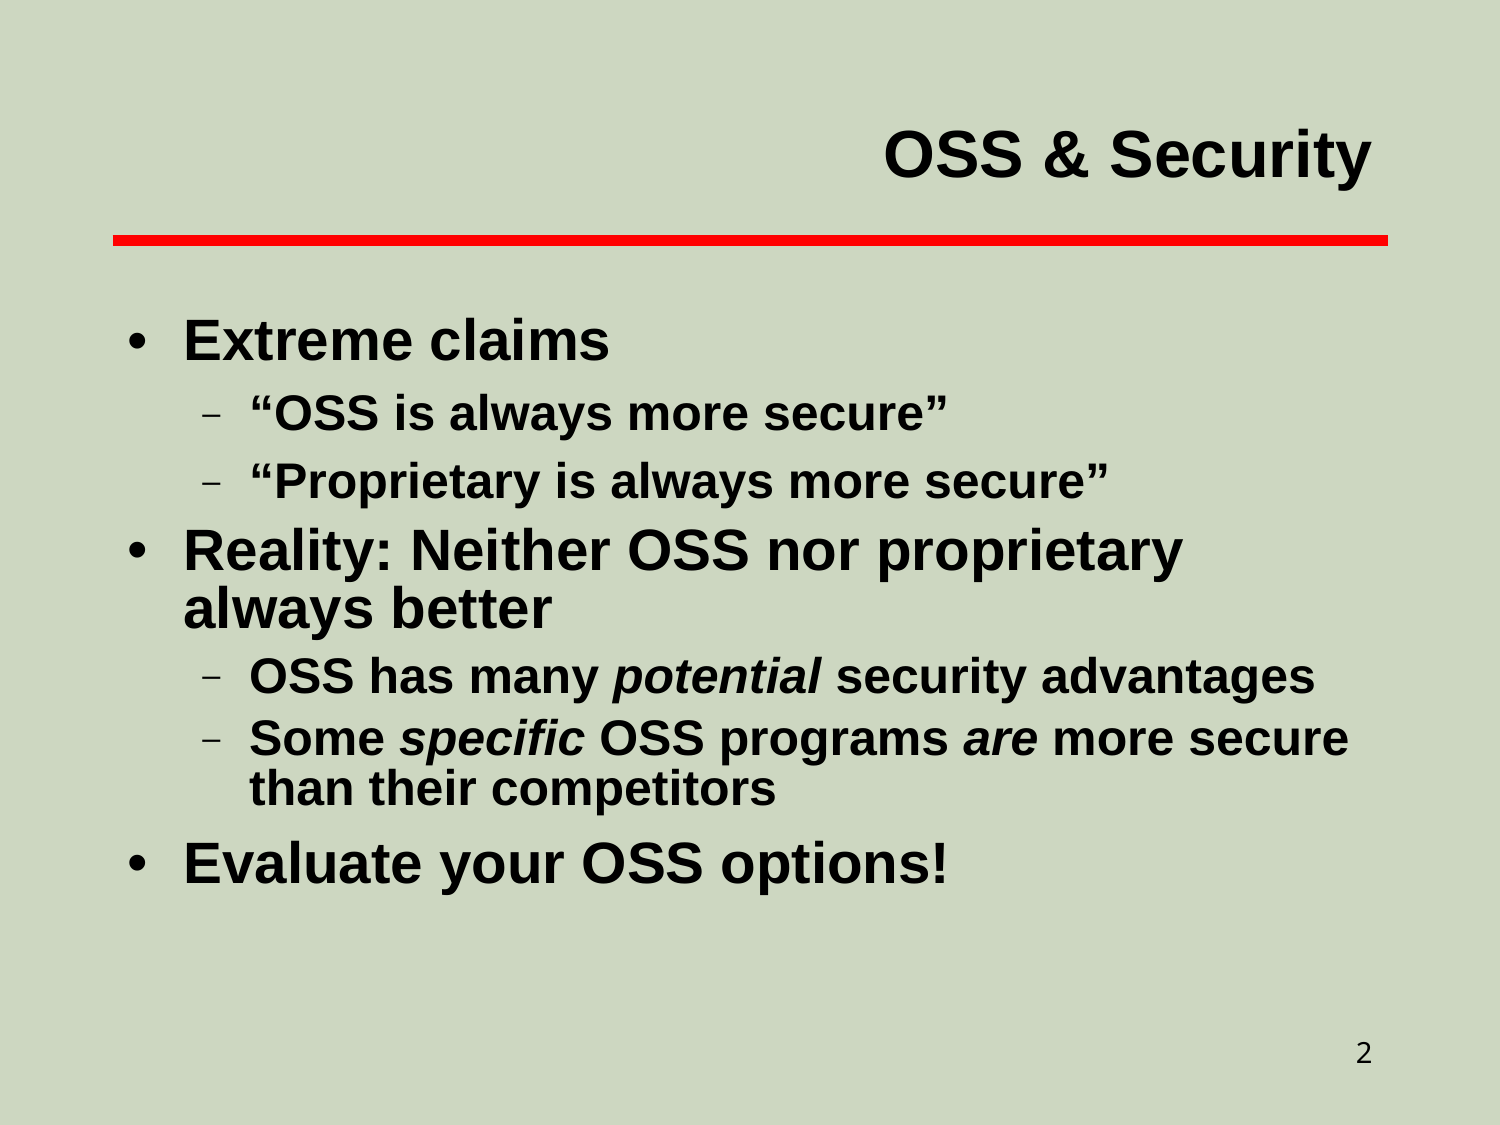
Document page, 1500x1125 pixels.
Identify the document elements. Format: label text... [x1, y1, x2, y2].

list Extreme claims “OSS is always more secure” “Proprietary is always more secure” Reality: Neither OSS nor proprietary always better OSS has many potential security advantages Some specific OSS programs are more secure than their competitors Evaluate your OSS options! [112, 299, 1388, 1000]
title OSS & Security [337, 85, 1388, 224]
